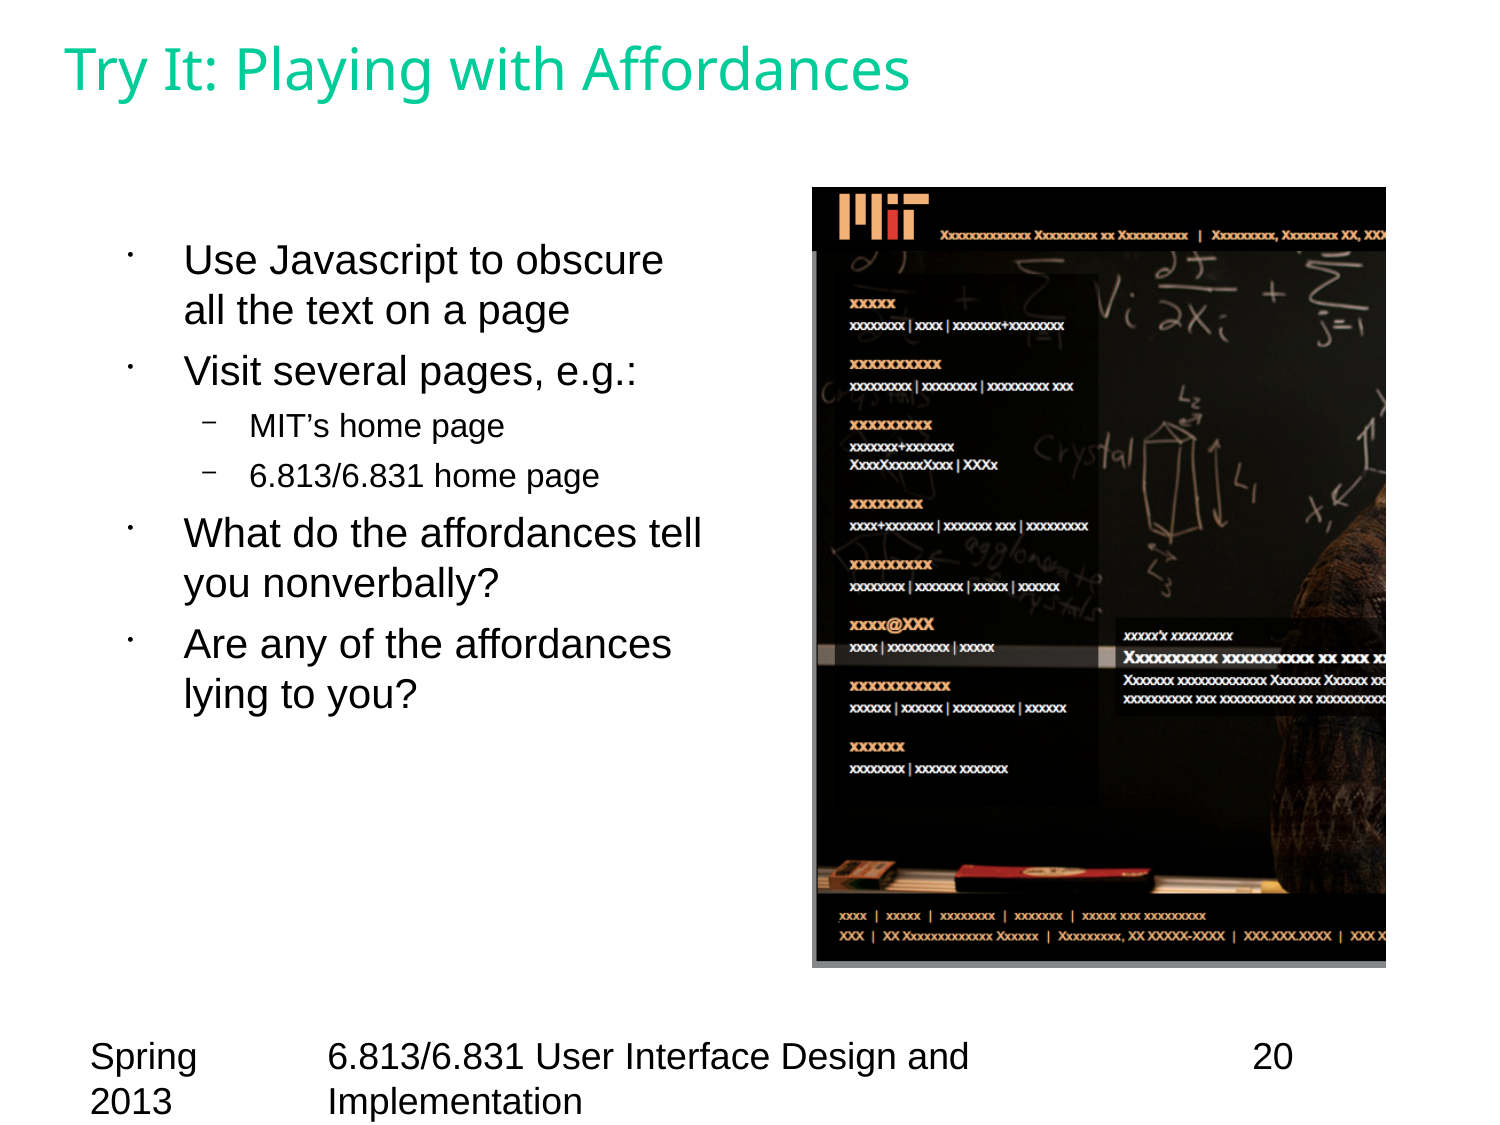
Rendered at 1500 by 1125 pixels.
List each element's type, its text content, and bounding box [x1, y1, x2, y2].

title Try It: Playing with Affordances [50, 24, 1438, 150]
picture [812, 187, 1386, 969]
footer 6.813/6.831 User Interface Design and Implementation [312, 1024, 1225, 1103]
slide_number Spring 2013 [75, 1024, 300, 1103]
slide_number <number> [1237, 1024, 1425, 1103]
list Use Javascript to obscure all the text on a page Visit several pages, e.g.: MIT’s home page 6.813/6.831 home page What do the affordances tell you nonverbally? Are any of the affordances lying to you? [112, 224, 1388, 1000]
